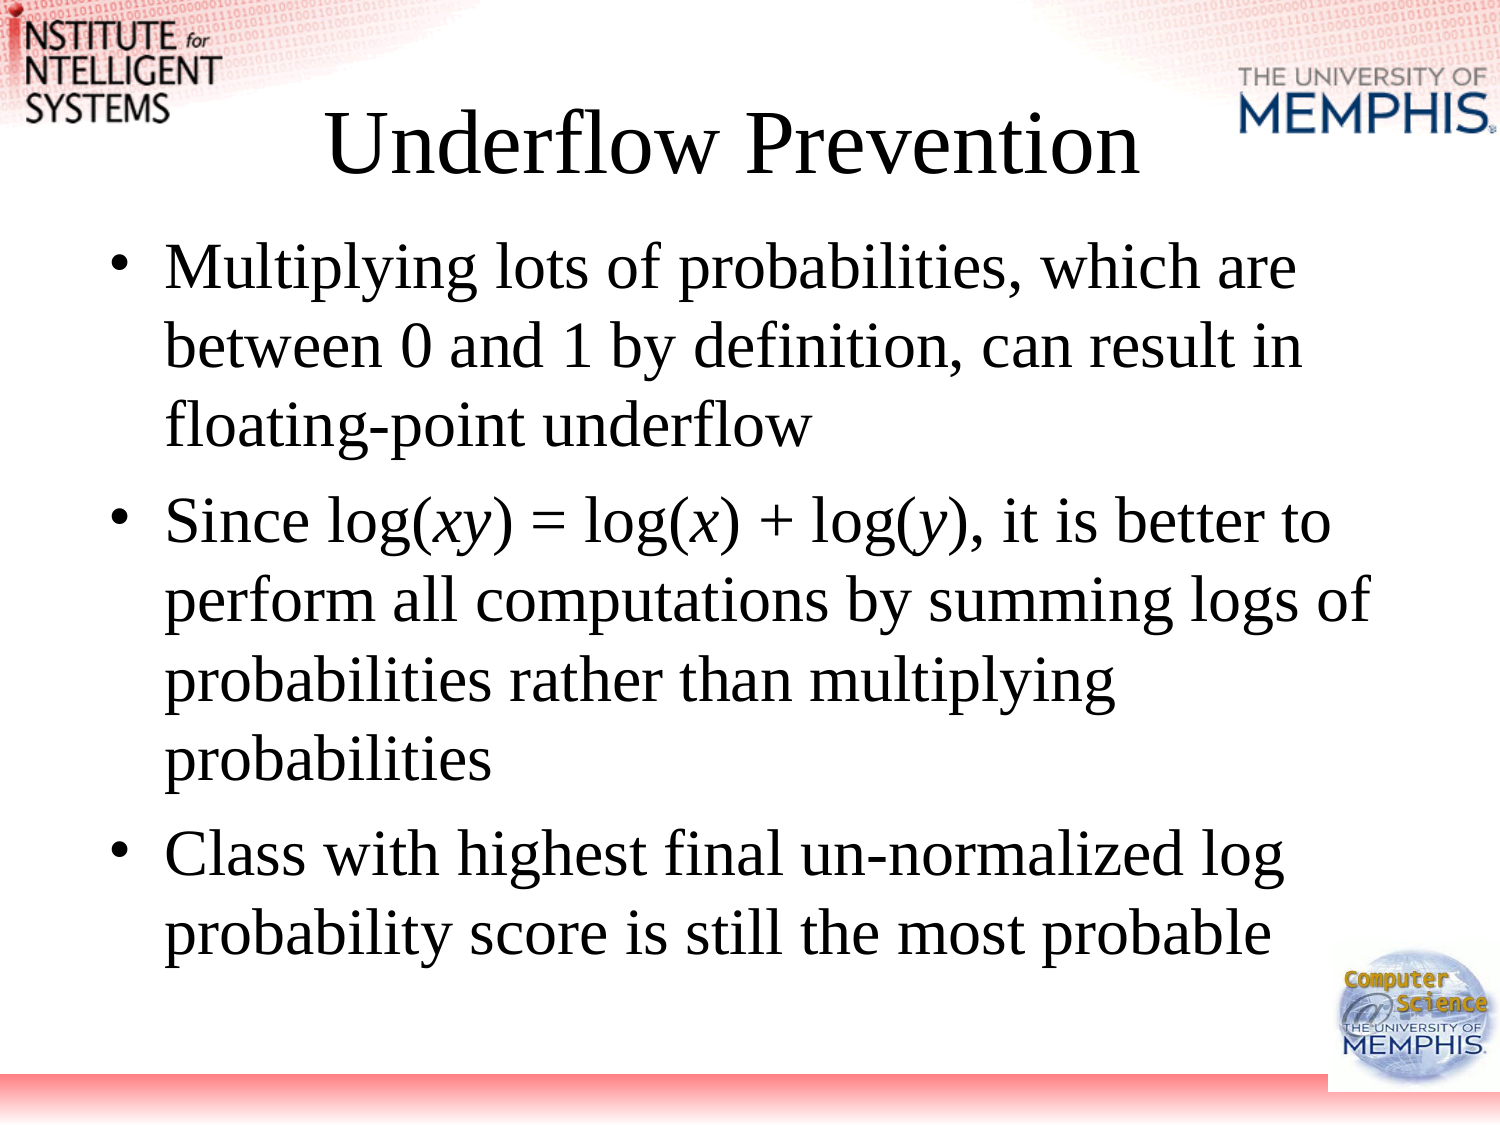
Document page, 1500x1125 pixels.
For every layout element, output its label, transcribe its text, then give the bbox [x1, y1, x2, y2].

title Underflow Prevention [58, 73, 1409, 213]
list Multiplying lots of probabilities, which are between 0 and 1 by definition, can result in floating-point underflow Since log(xy) = log(x) + log(y), it is better to perform all computations by summing logs of probabilities rather than multiplying probabilities Class with highest final un-normalized log probability score is still the most probable [94, 214, 1445, 984]
picture [1012, 0, 1500, 141]
picture [0, 0, 501, 132]
picture [1328, 941, 1500, 1092]
